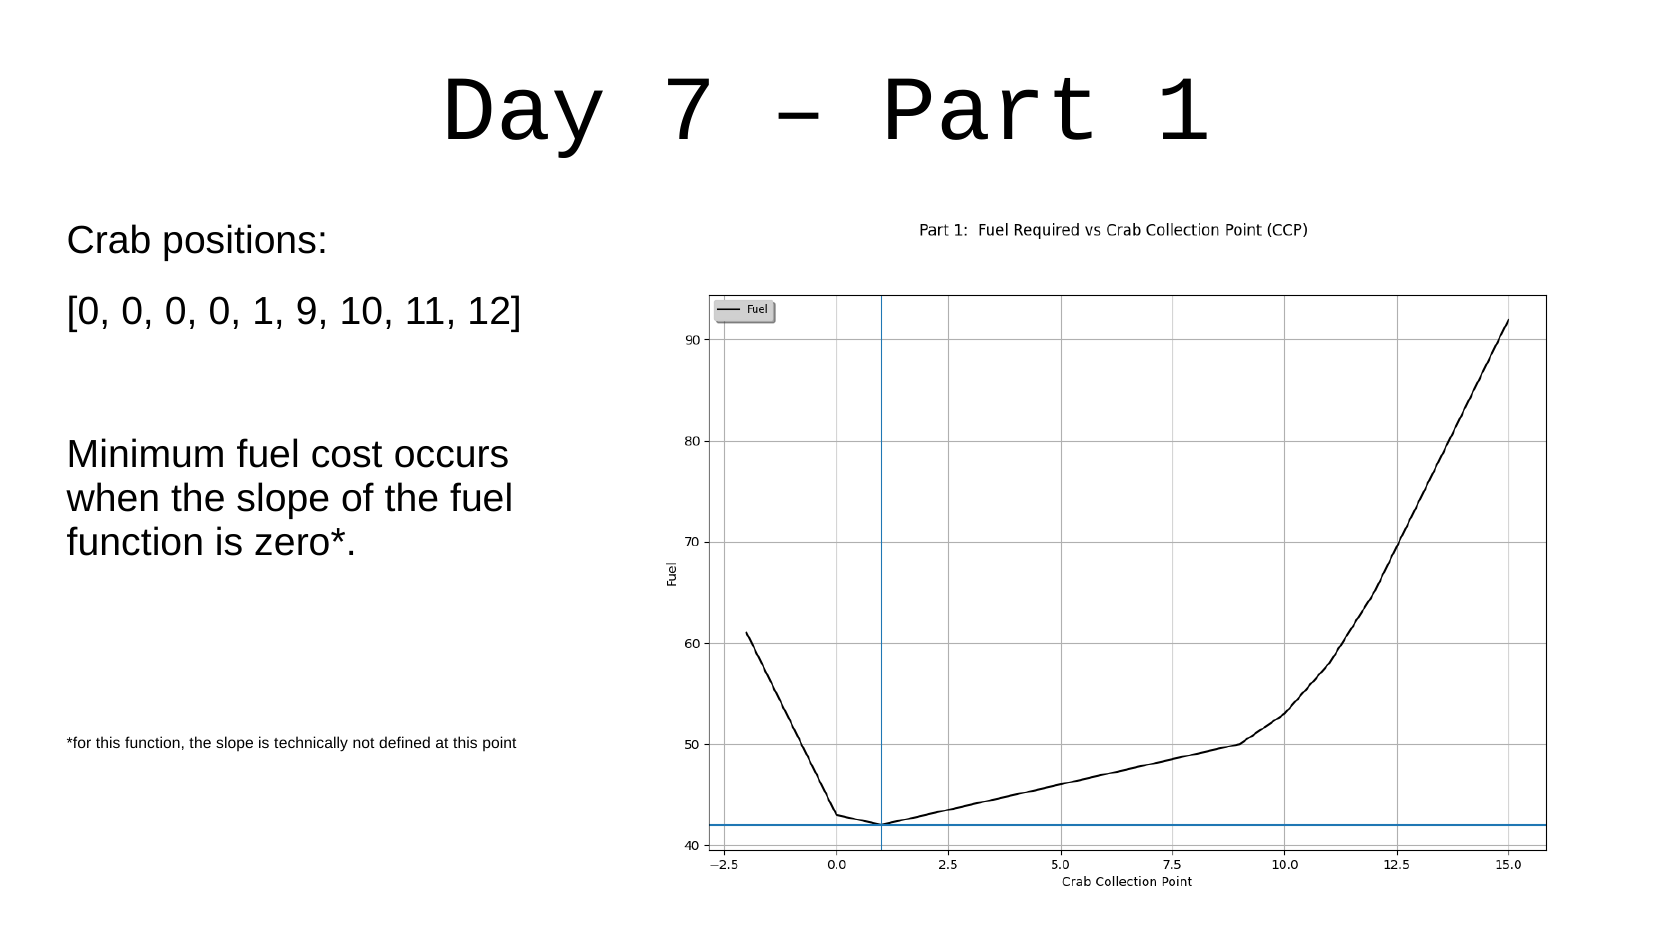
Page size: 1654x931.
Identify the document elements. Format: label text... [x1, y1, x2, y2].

list Crab positions: [0, 0, 0, 0, 1, 9, 10, 11, 12] Minimum fuel cost occurs when the slope of the fuel function is zero*. *for this function, the slope is technically not defined at this point [0, 217, 573, 758]
picture [573, 208, 1654, 929]
title Day 7 – Part 1 [82, 37, 1571, 193]
